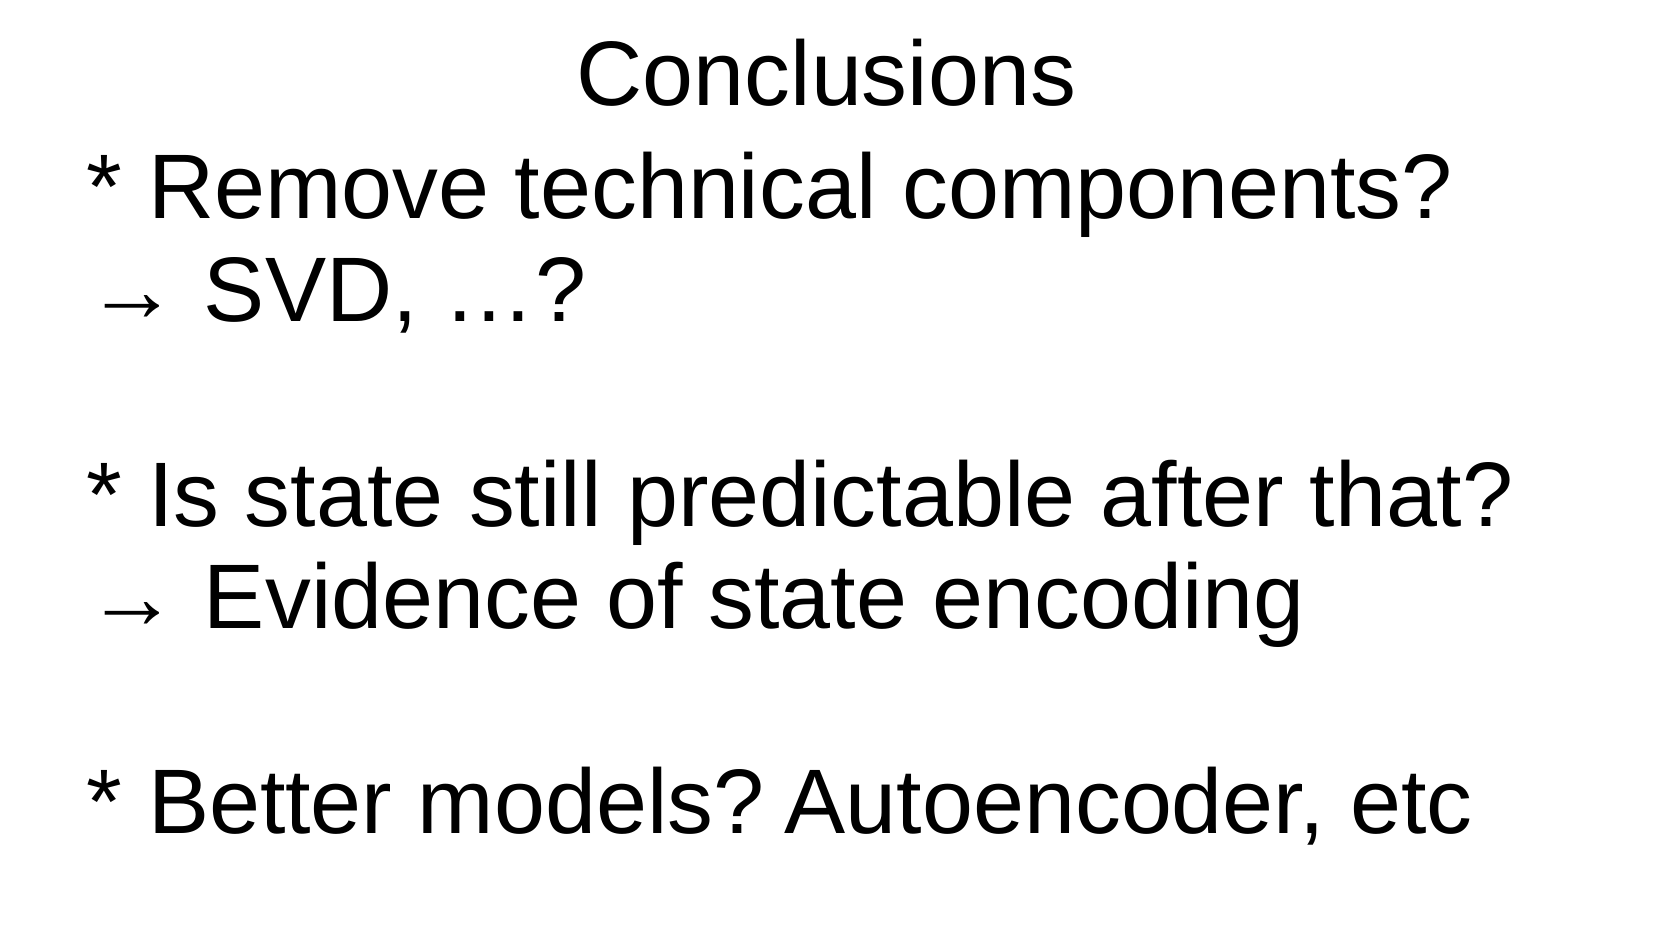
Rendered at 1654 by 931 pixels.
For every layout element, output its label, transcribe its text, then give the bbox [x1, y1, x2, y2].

title Conclusions [82, 0, 1571, 152]
title * Remove technical components? → SVD, …? * Is state still predictable after that? → Evidence of state encoding * Better models? Autoencoder, etc [86, 135, 1576, 854]
